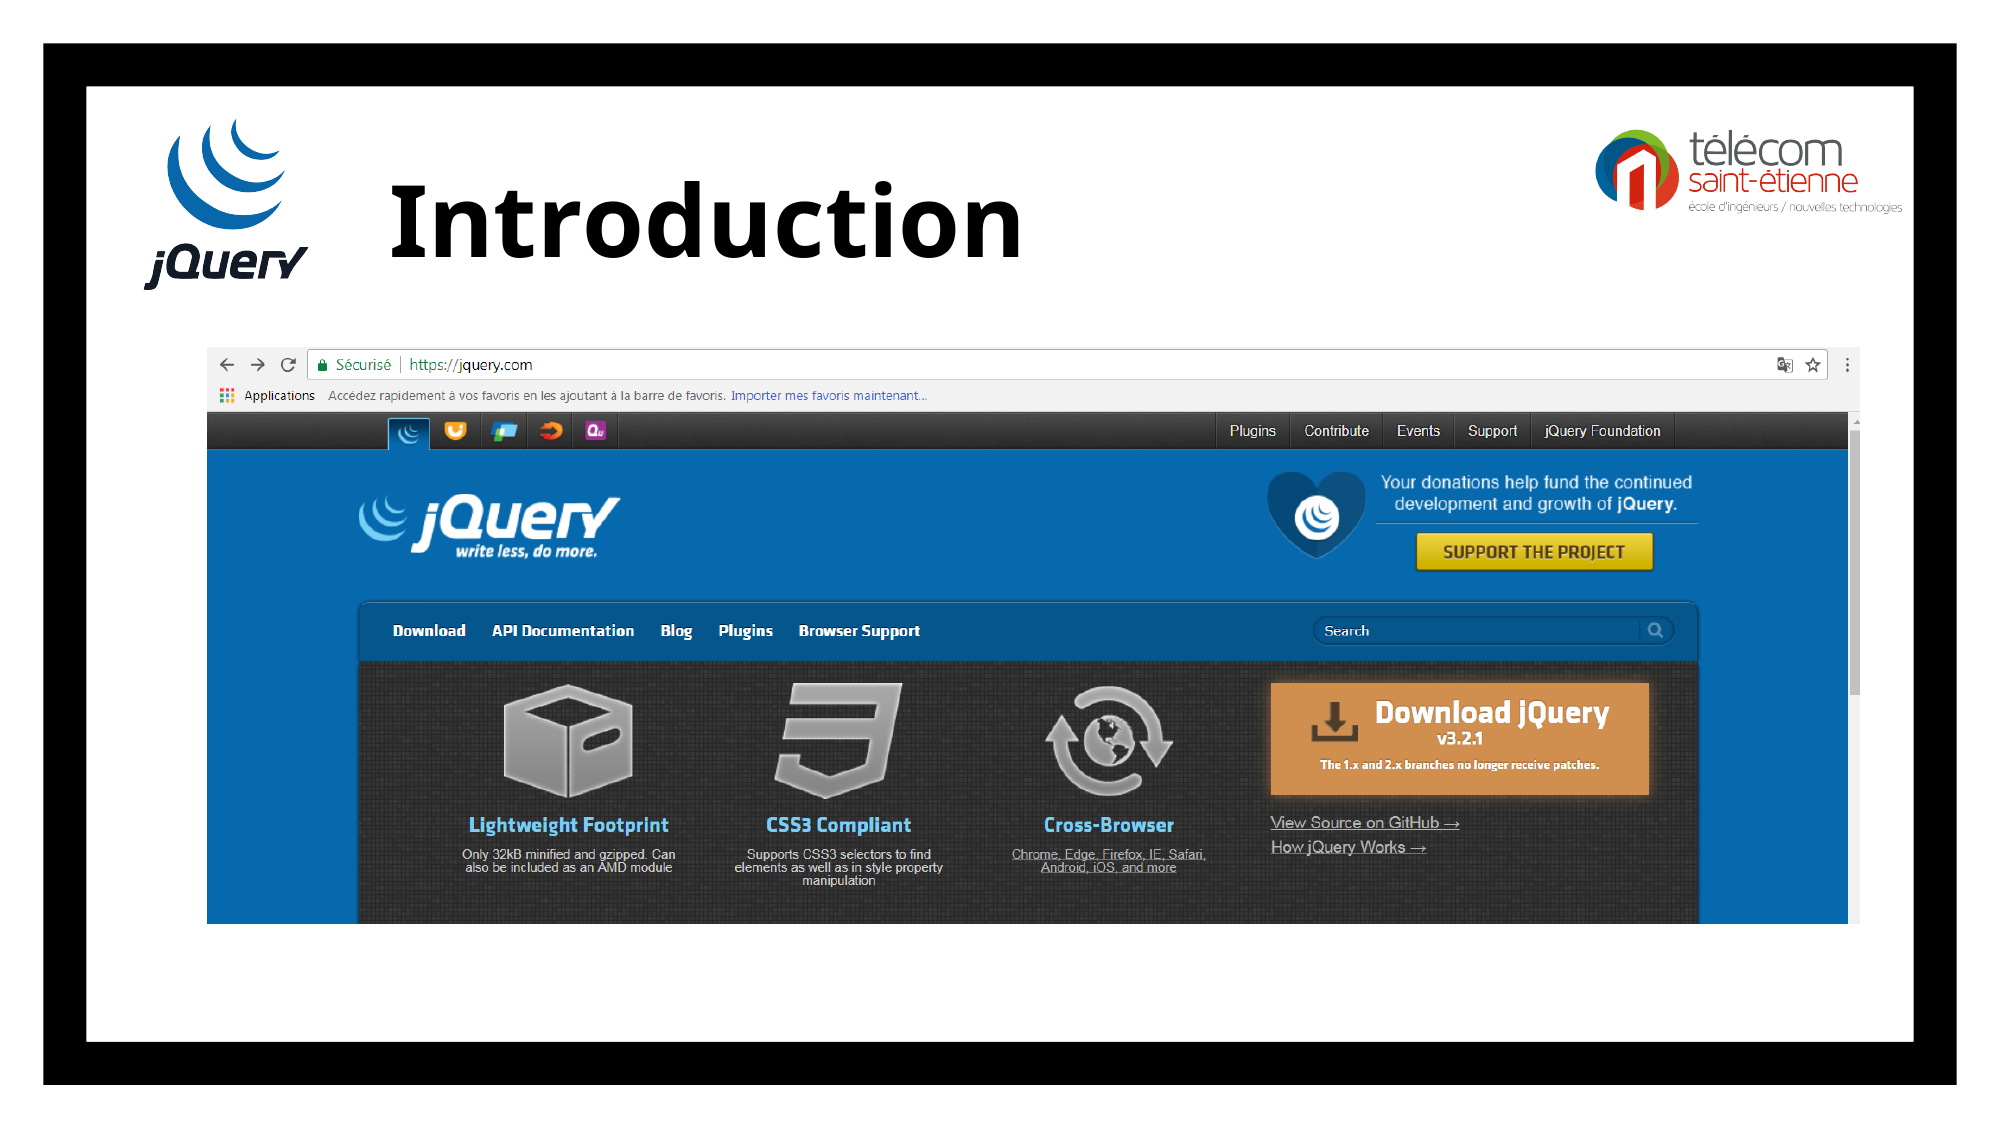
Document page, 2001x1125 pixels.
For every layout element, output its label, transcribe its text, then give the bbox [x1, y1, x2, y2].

picture [1582, 118, 1923, 223]
title Introduction [369, 138, 1849, 304]
picture [140, 118, 312, 290]
picture [207, 347, 1860, 924]
